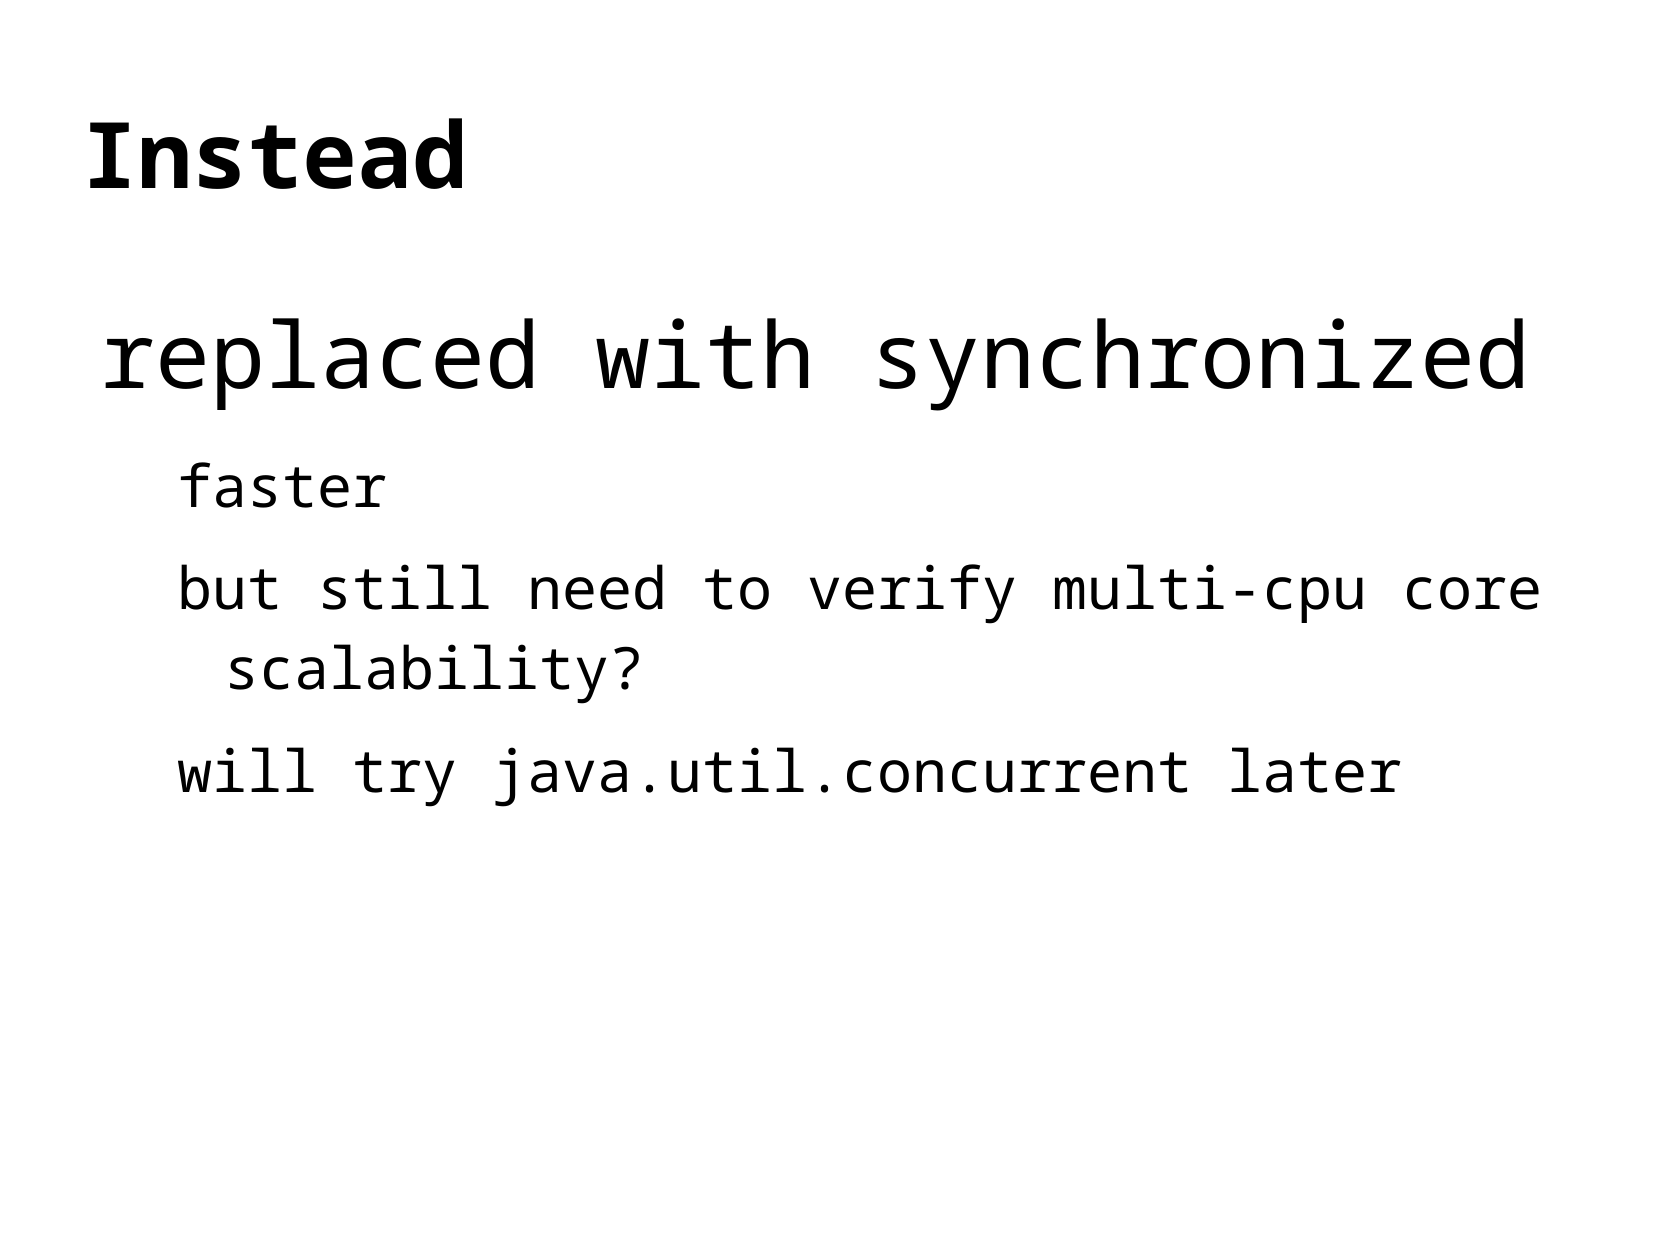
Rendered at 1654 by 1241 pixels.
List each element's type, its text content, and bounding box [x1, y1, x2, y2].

title Instead [82, 56, 1571, 250]
list replaced with synchronized faster but still need to verify multi-cpu core scalability? will try java.util.concurrent later [82, 290, 1571, 1094]
